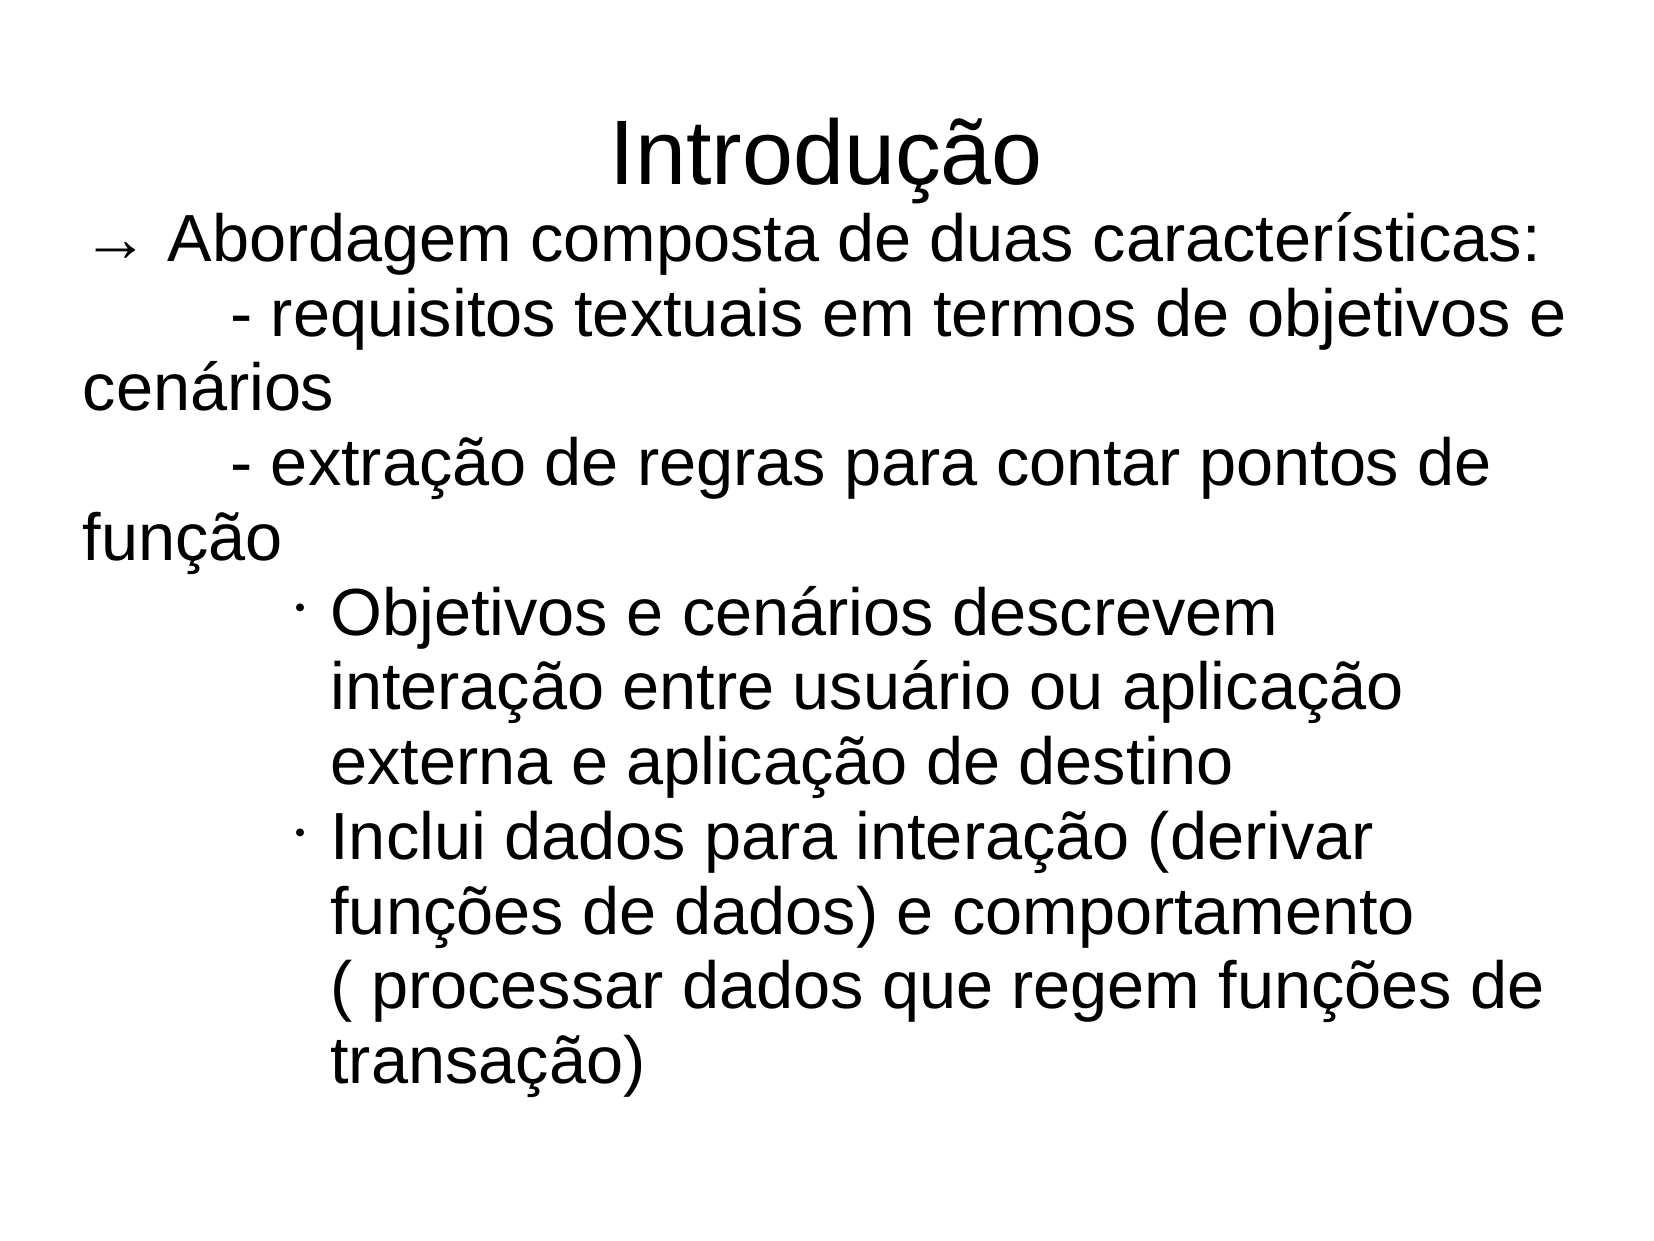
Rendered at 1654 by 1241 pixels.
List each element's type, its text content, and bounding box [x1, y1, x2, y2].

subtitle → Abordagem composta de duas características: - requisitos textuais em termos de objetivos e cenários - extração de regras para contar pontos de função Objetivos e cenários descrevem interação entre usuário ou aplicação externa e aplicação de destino Inclui dados para interação (derivar funções de dados) e comportamento ( processar dados que regem funções de transação) [82, 200, 1571, 1098]
title Introdução [82, 49, 1571, 200]
